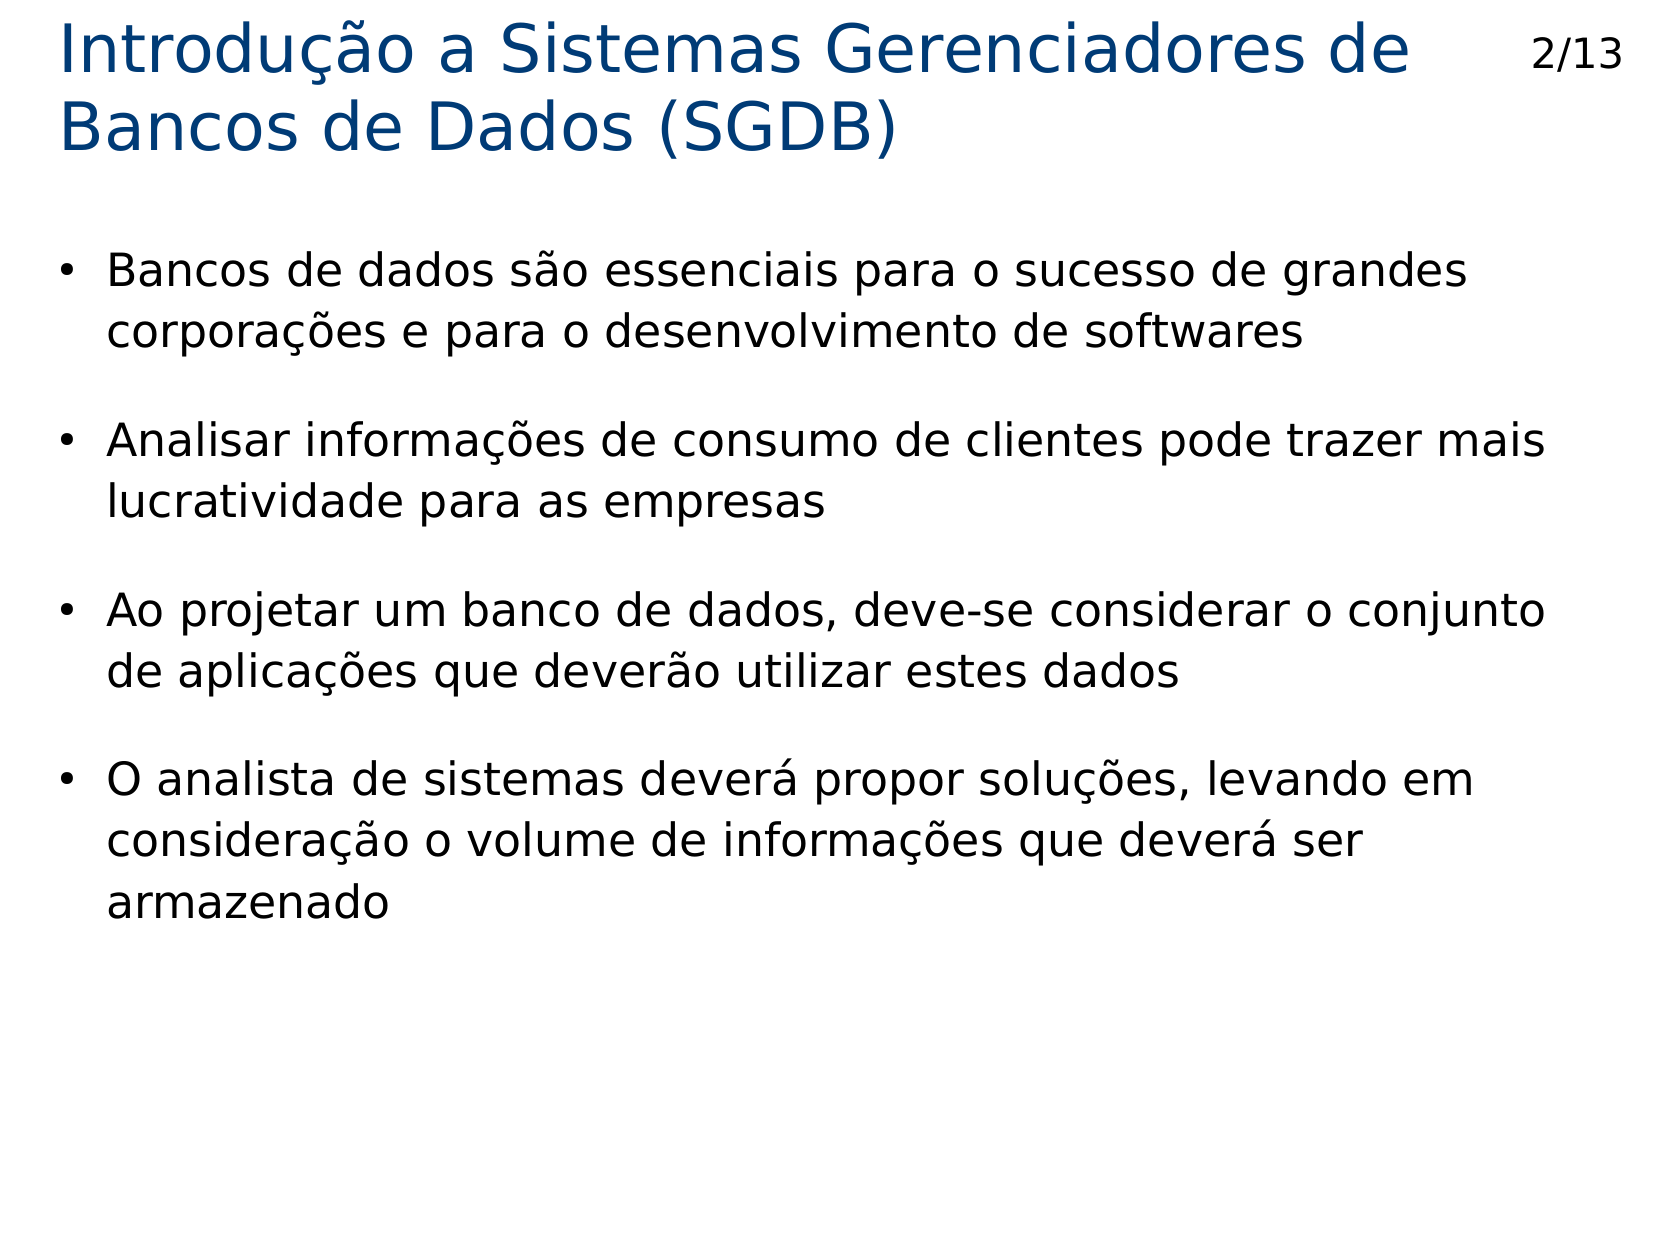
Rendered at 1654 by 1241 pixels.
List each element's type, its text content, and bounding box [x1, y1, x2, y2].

title Introdução a Sistemas Gerenciadores de Bancos de Dados (SGDB) [59, 10, 1506, 167]
list Bancos de dados são essenciais para o sucesso de grandes corporações e para o desenvolvimento de softwares Analisar informações de consumo de clientes pode trazer mais lucratividade para as empresas Ao projetar um banco de dados, deve-se considerar o conjunto de aplicações que deverão utilizar estes dados O analista de sistemas deverá propor soluções, levando em consideração o volume de informações que deverá ser armazenado [59, 236, 1595, 1211]
